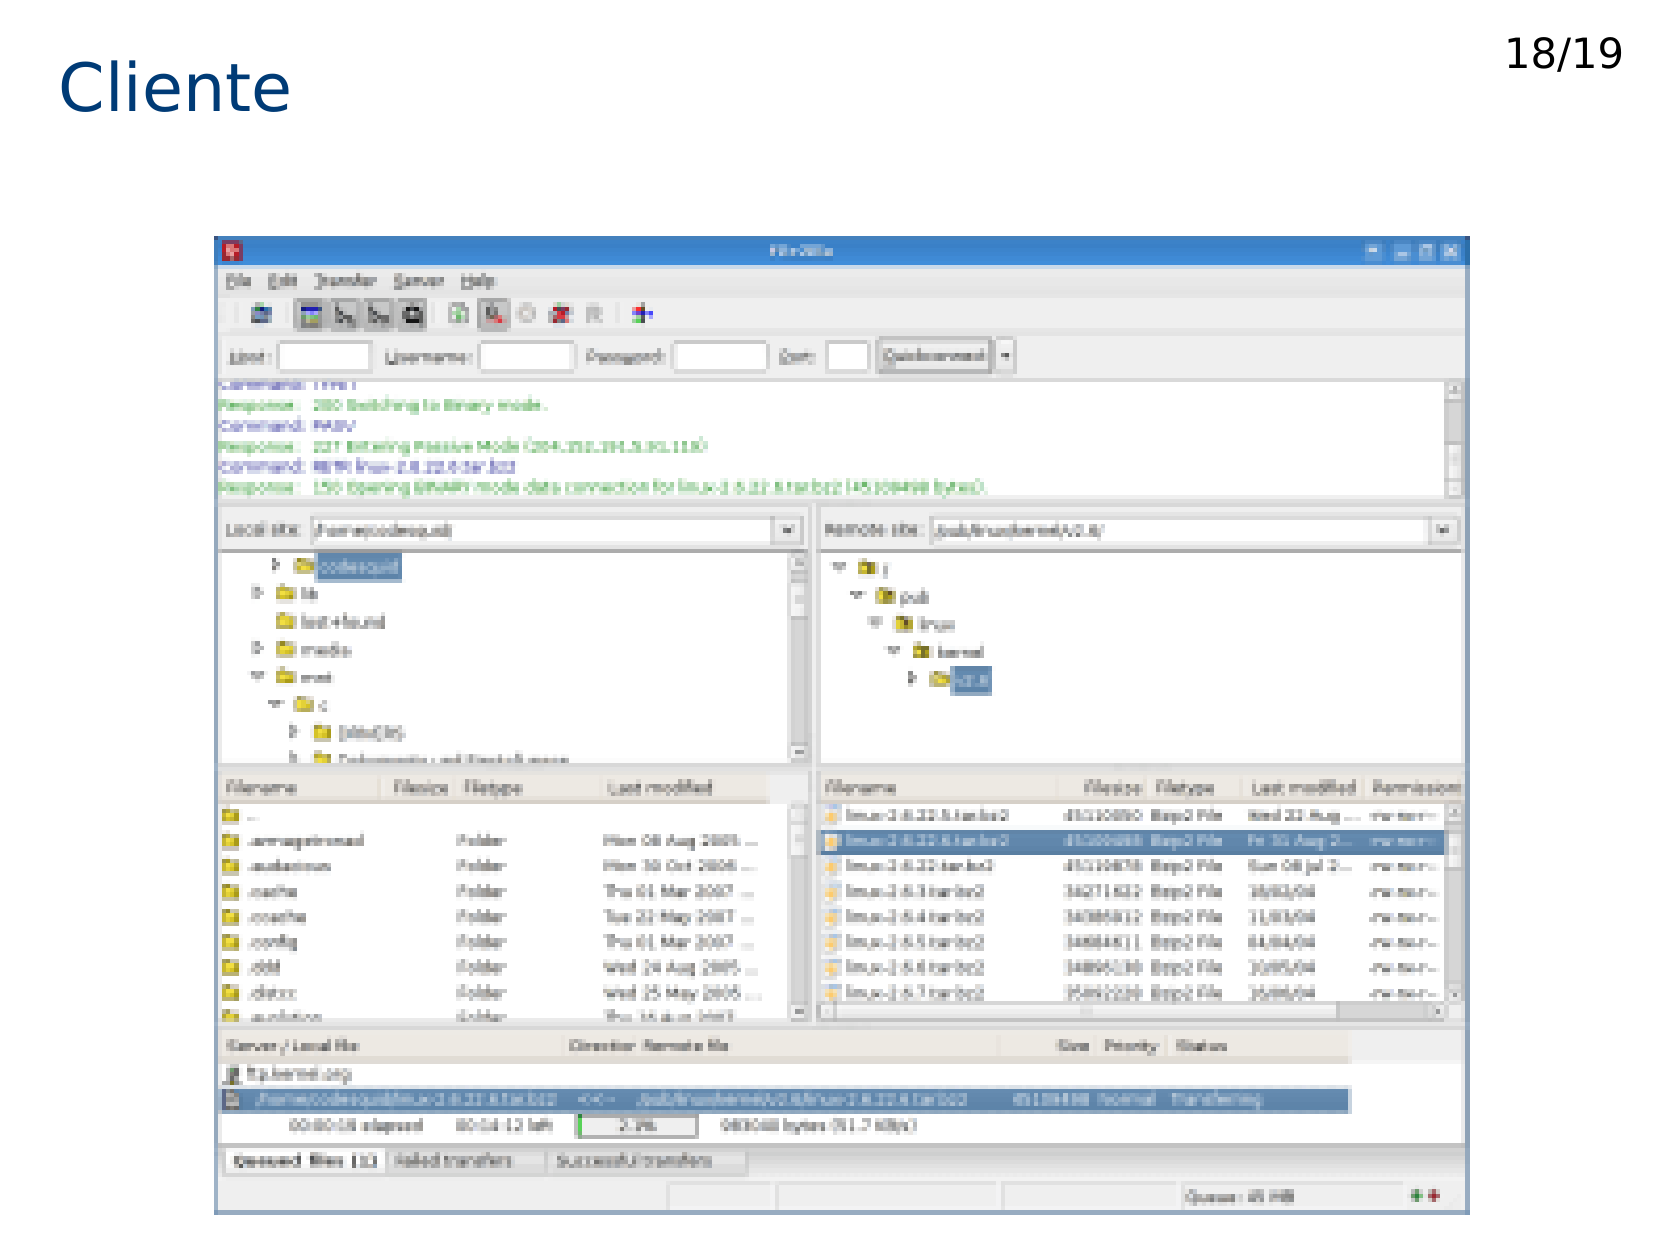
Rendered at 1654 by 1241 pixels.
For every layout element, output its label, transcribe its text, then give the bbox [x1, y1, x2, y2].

picture [214, 236, 1470, 1215]
title Cliente [59, 29, 1506, 148]
